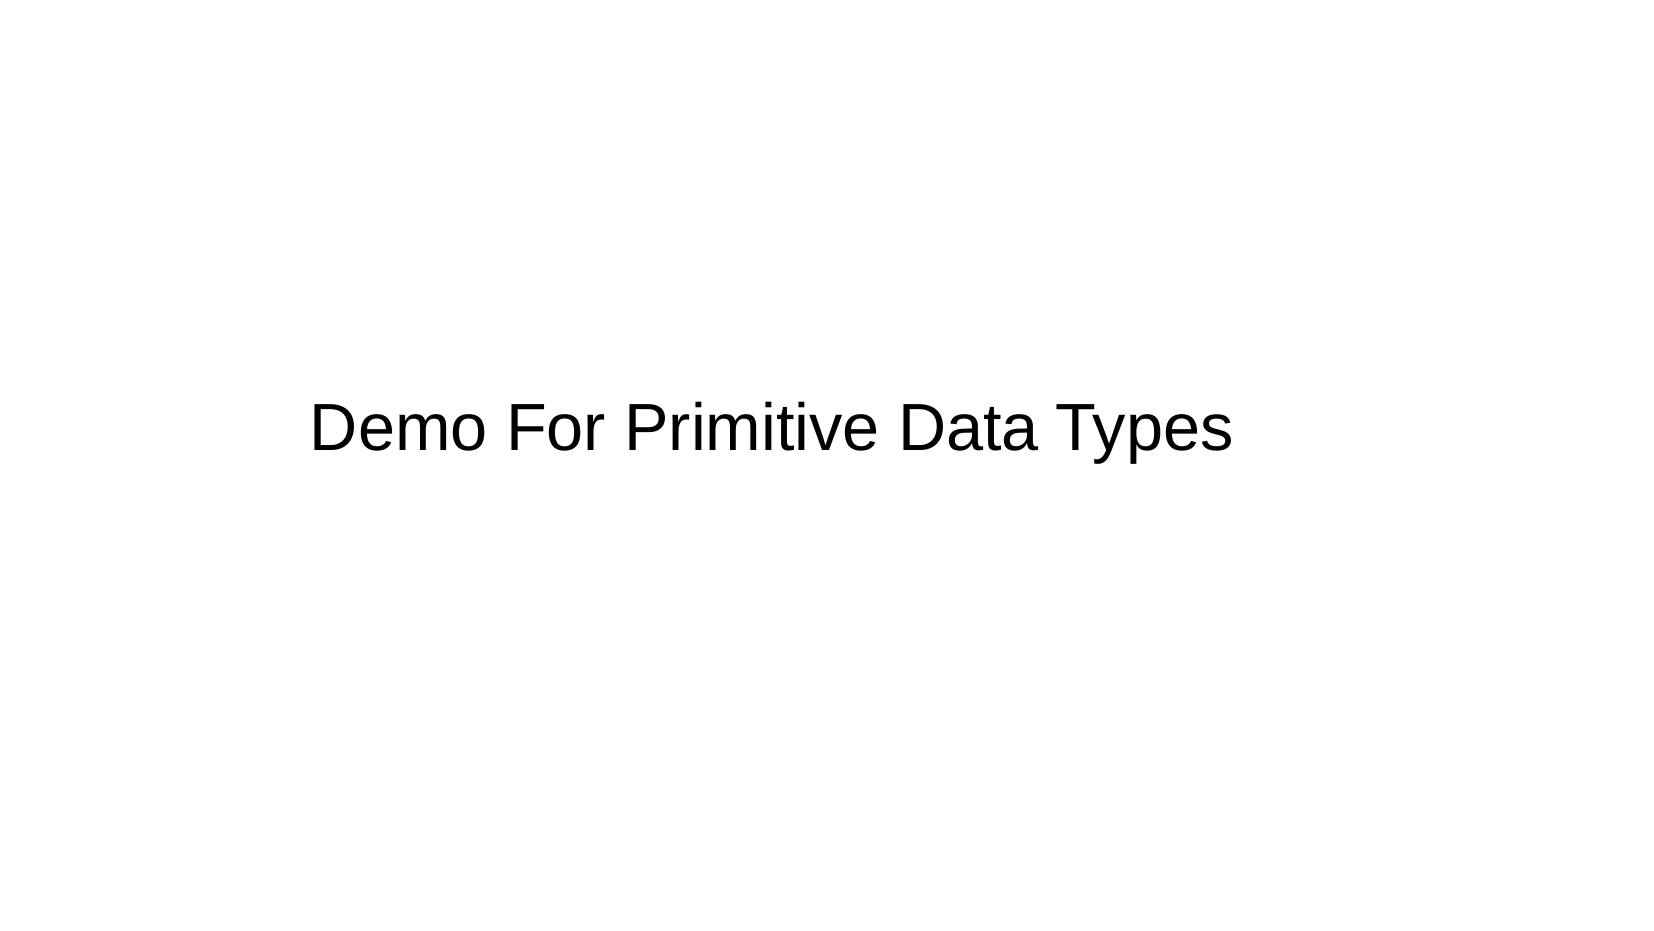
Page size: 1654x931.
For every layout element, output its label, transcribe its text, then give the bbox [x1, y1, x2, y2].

text_box Demo For Primitive Data Types [295, 382, 1477, 515]
